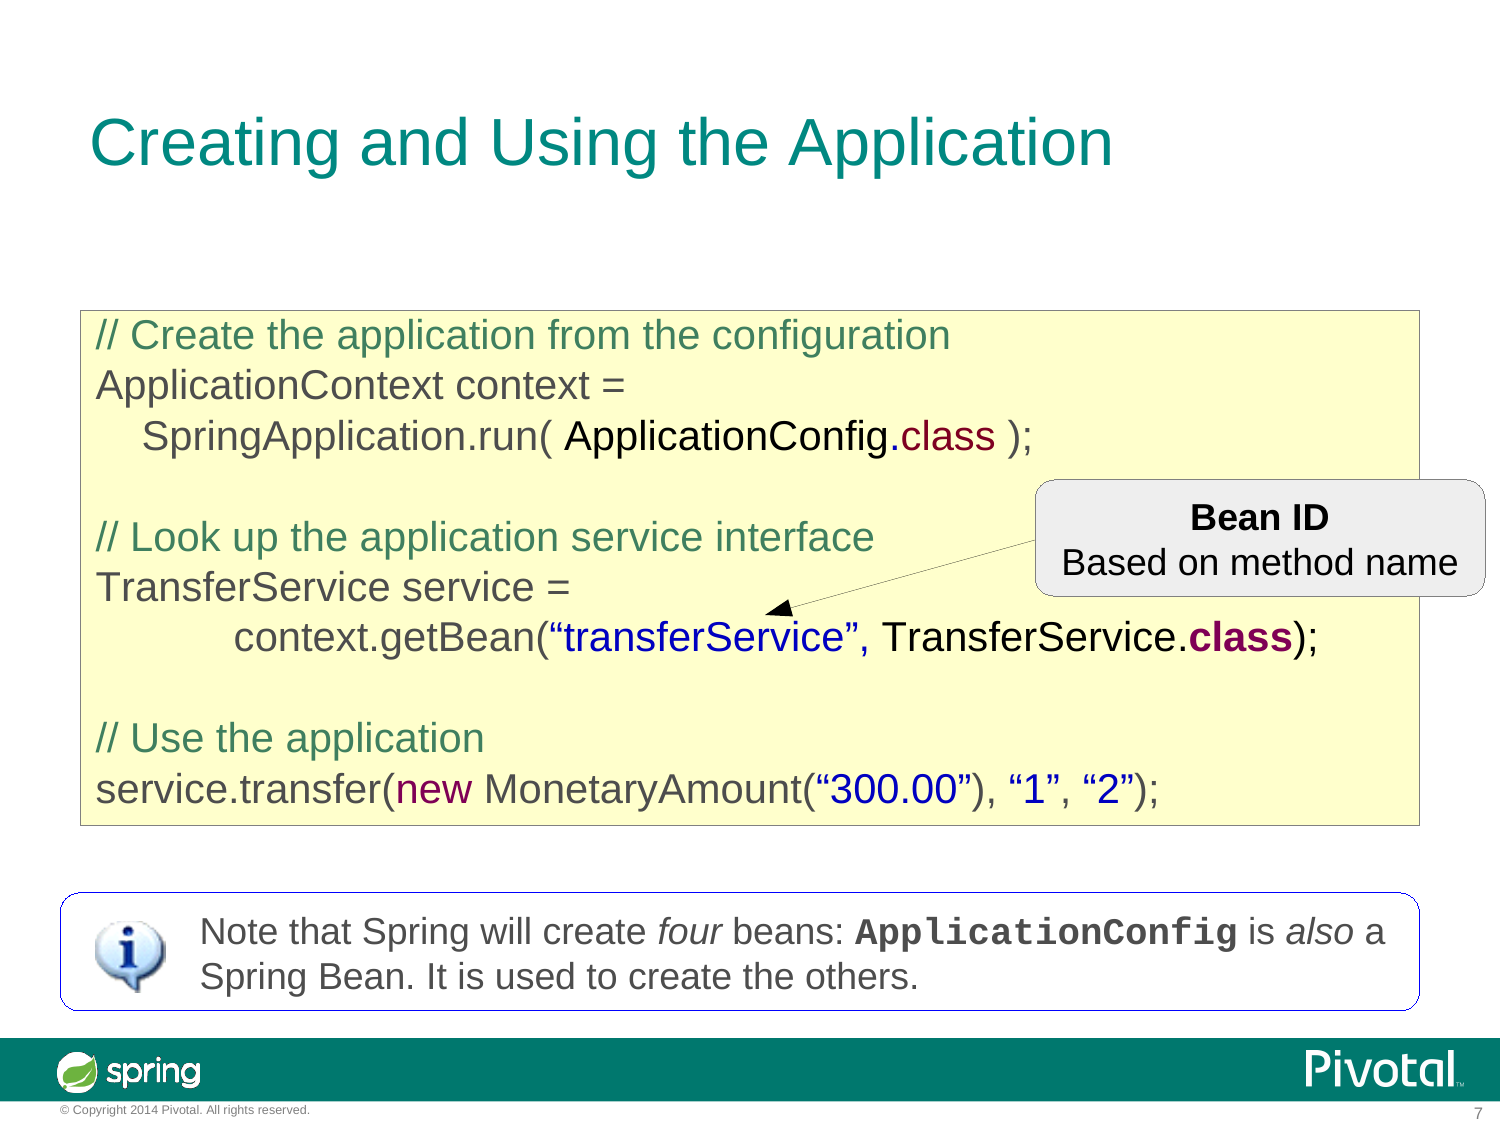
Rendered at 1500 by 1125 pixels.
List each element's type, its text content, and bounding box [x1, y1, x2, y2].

picture [95, 921, 166, 993]
title Creating and Using the Application [75, 45, 1426, 233]
picture [1306, 1050, 1464, 1087]
text_box [60, 892, 1420, 1011]
picture [32, 1041, 210, 1103]
text_box Bean ID Based on method name [1035, 479, 1486, 597]
text_box // Create the application from the configuration ApplicationContext context = SpringApplication.run( ApplicationConfig.class ); // Look up the application service interface TransferService service = context.getBean(“transferService”, TransferService.class); // Use the application service.transfer(new MonetaryAmount(“300.00”), “1”, “2”); [80, 310, 1420, 826]
text_box Note that Spring will create four beans: ApplicationConfig is also a Spring Bean. It is used to create the others. [184, 899, 1411, 1006]
